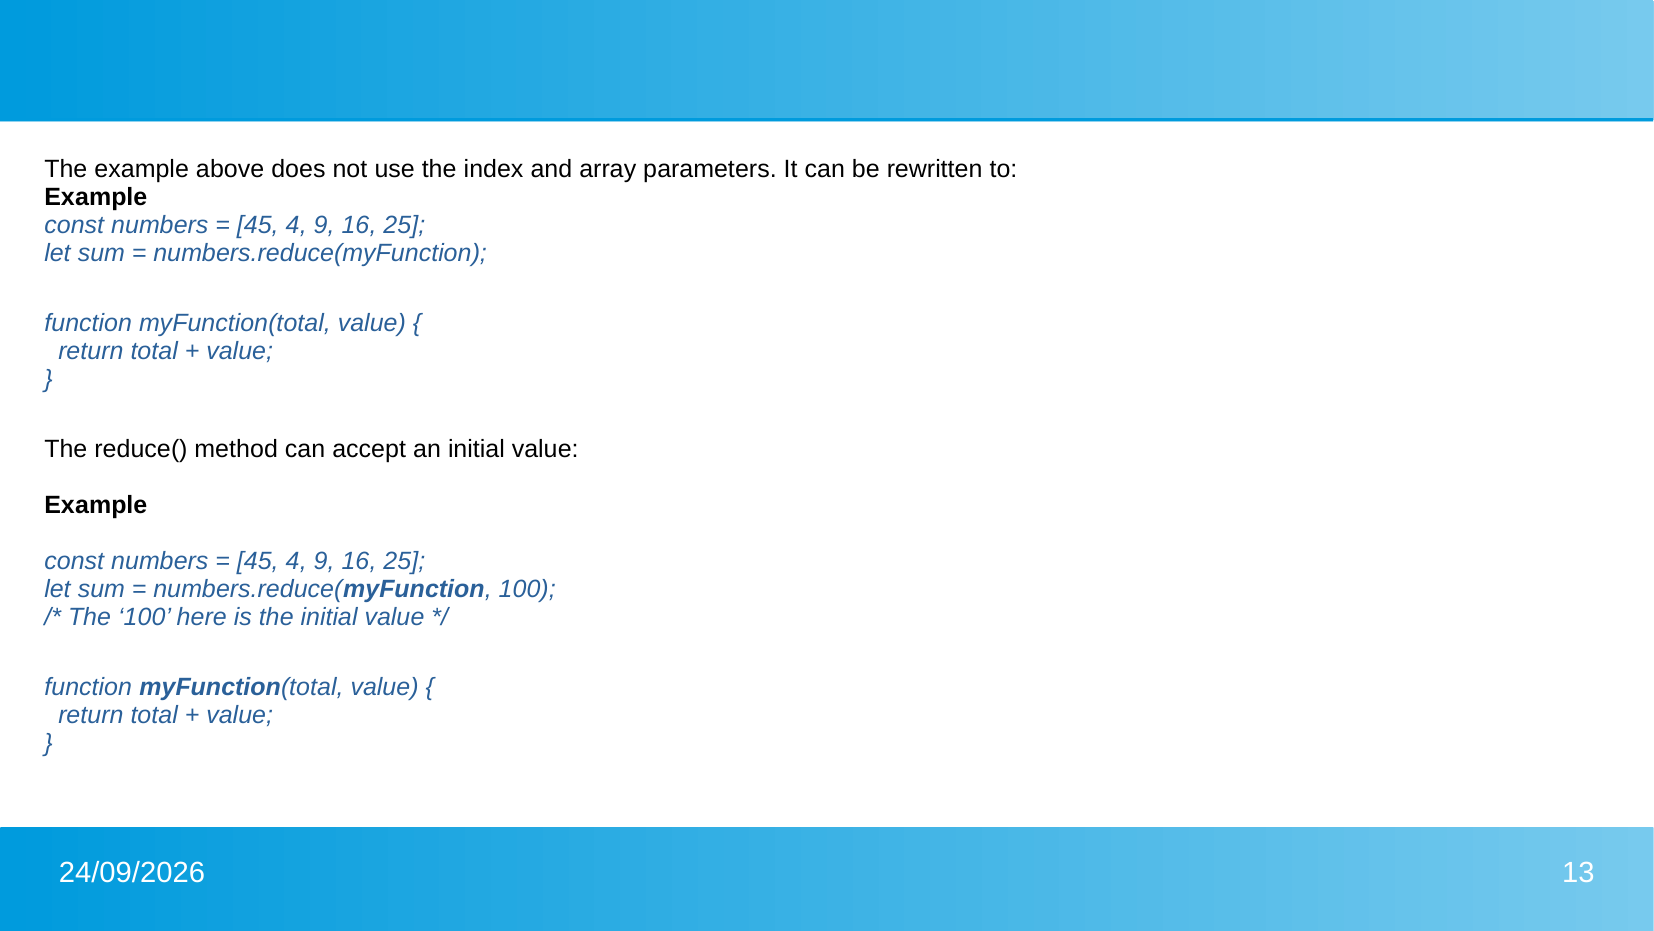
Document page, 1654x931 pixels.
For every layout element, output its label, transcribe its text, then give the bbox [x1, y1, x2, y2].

text_box The example above does not use the index and array parameters. It can be rewritten to: Example const numbers = [45, 4, 9, 16, 25]; let sum = numbers.reduce(myFunction); function myFunction(total, value) { return total + value; } The reduce() method can accept an initial value: Example const numbers = [45, 4, 9, 16, 25]; let sum = numbers.reduce(myFunction, 100); /* The ‘100’ here is the initial value */ function myFunction(total, value) { return total + value; } [29, 147, 1654, 765]
